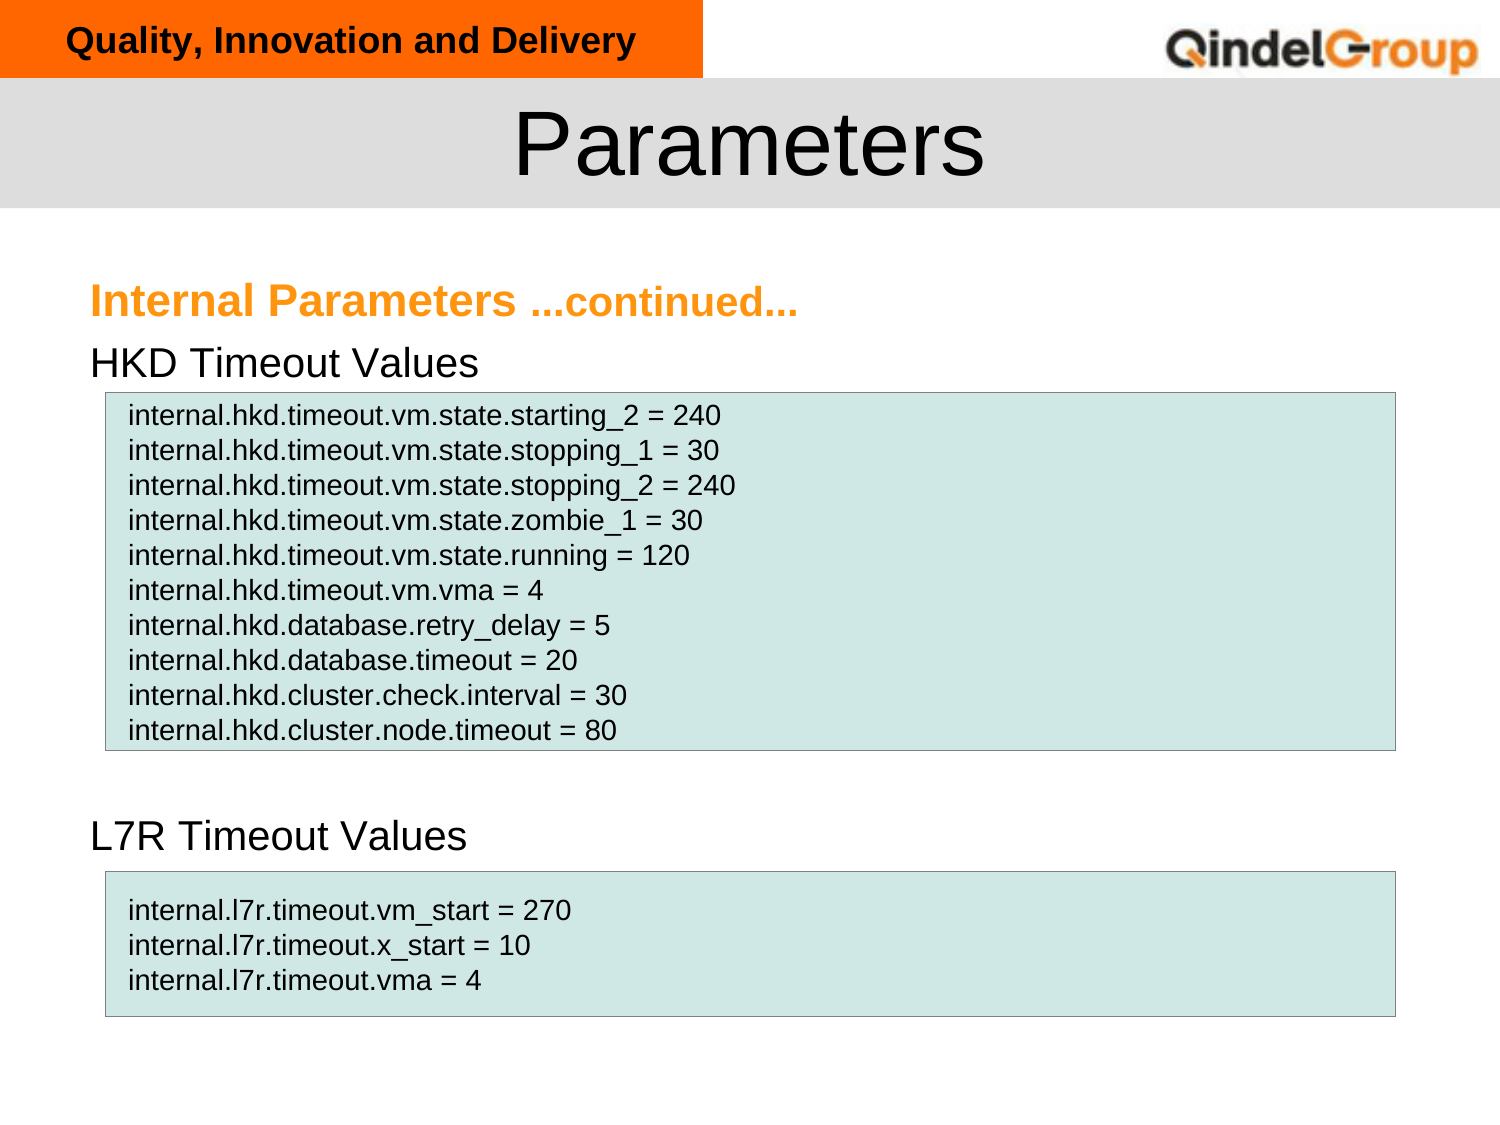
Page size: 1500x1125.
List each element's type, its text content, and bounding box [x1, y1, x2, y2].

title Parameters [75, 45, 1426, 233]
text_box internal.l7r.timeout.vm_start = 270 internal.l7r.timeout.x_start = 10 internal.l7r.timeout.vma = 4 [105, 871, 1396, 1017]
list Internal Parameters ...continued... HKD Timeout Values L7R Timeout Values [75, 262, 1426, 1006]
picture [1163, 23, 1481, 78]
text_box internal.hkd.timeout.vm.state.starting_2 = 240 internal.hkd.timeout.vm.state.stopping_1 = 30 internal.hkd.timeout.vm.state.stopping_2 = 240 internal.hkd.timeout.vm.state.zombie_1 = 30 internal.hkd.timeout.vm.state.running = 120 internal.hkd.timeout.vm.vma = 4 internal.hkd.database.retry_delay = 5 internal.hkd.database.timeout = 20 internal.hkd.cluster.check.interval = 30 internal.hkd.cluster.node.timeout = 80 [105, 392, 1396, 751]
